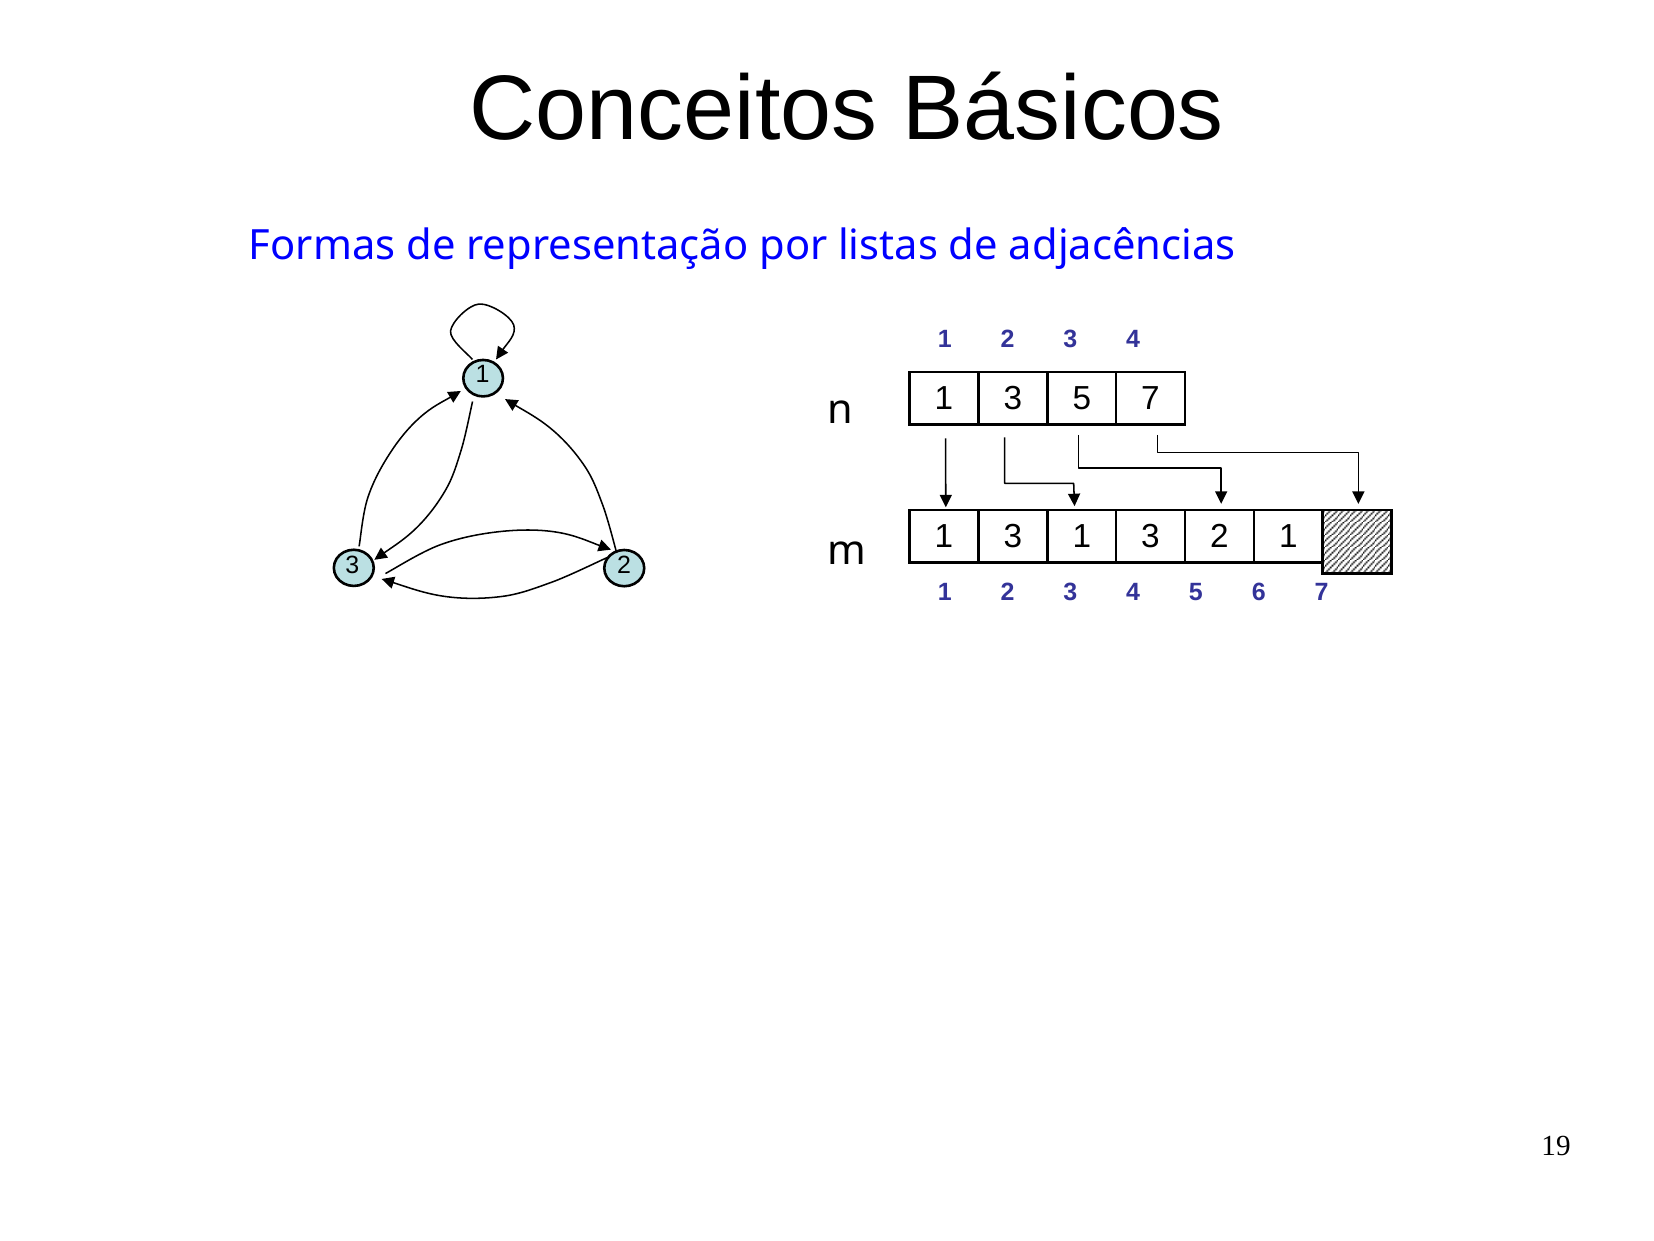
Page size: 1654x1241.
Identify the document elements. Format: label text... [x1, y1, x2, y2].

text_box 5 [1047, 371, 1116, 425]
text_box 2 [602, 543, 662, 587]
text_box 7 [1116, 371, 1186, 425]
text_box 1 [1253, 509, 1323, 563]
text_box 3 [978, 509, 1047, 563]
text_box 3 [330, 543, 390, 587]
text_box 3 [1116, 509, 1184, 563]
text_box n [812, 372, 869, 445]
text_box 1 2 3 4 5 6 7 [923, 570, 1406, 614]
text_box 3 [978, 371, 1047, 425]
text_box 1 [909, 371, 978, 425]
text_box 1 2 3 4 [923, 316, 1199, 361]
text_box m [812, 512, 896, 585]
title Conceitos Básicos [261, 38, 1433, 177]
text_box 1 [460, 352, 520, 396]
text_box 1 [1047, 509, 1116, 563]
text_box [1322, 509, 1392, 570]
text_box 1 [909, 509, 978, 563]
text_box Formas de representação por listas de adjacências [234, 206, 1475, 280]
text_box 2 [1184, 509, 1253, 563]
